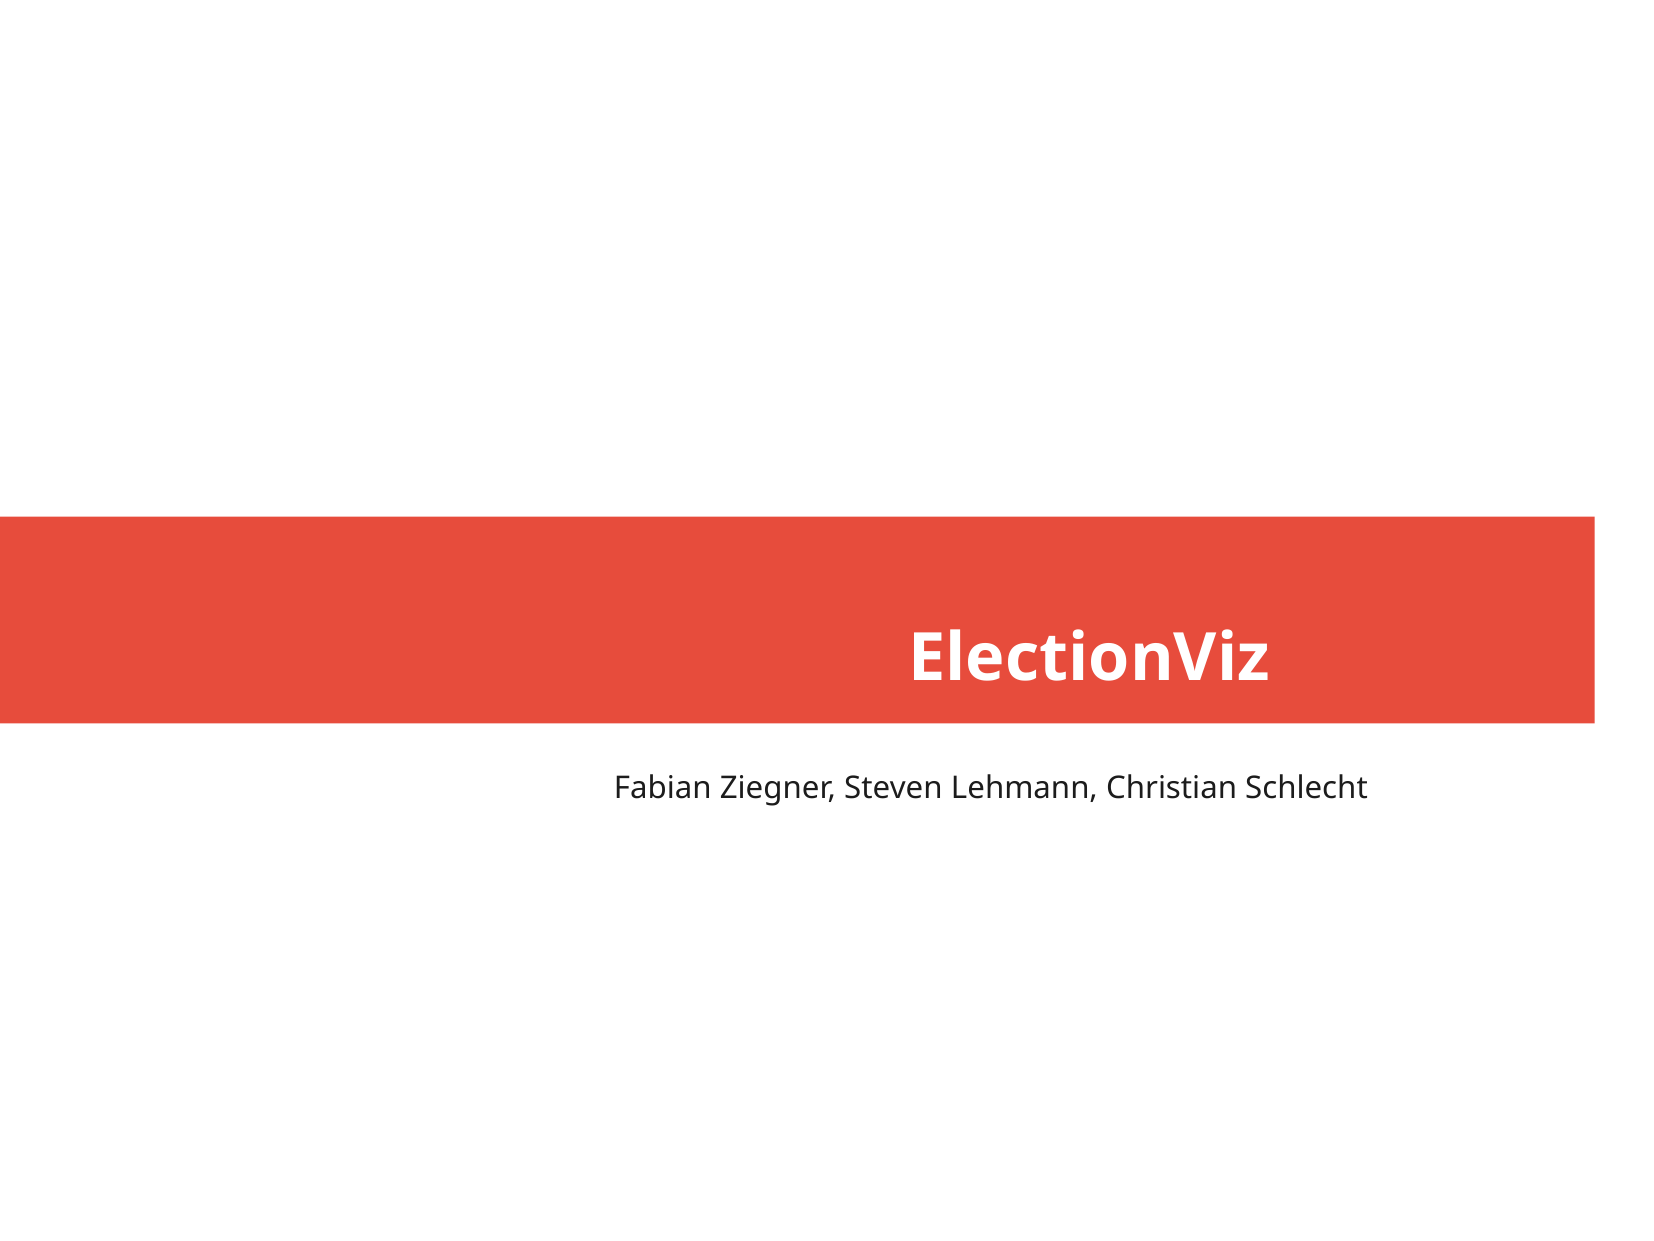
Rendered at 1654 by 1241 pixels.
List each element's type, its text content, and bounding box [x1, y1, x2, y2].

title ElectionViz [59, 546, 1595, 694]
subtitle Fabian Ziegner, Steven Lehmann, Christian Schlecht [88, 767, 1595, 1182]
